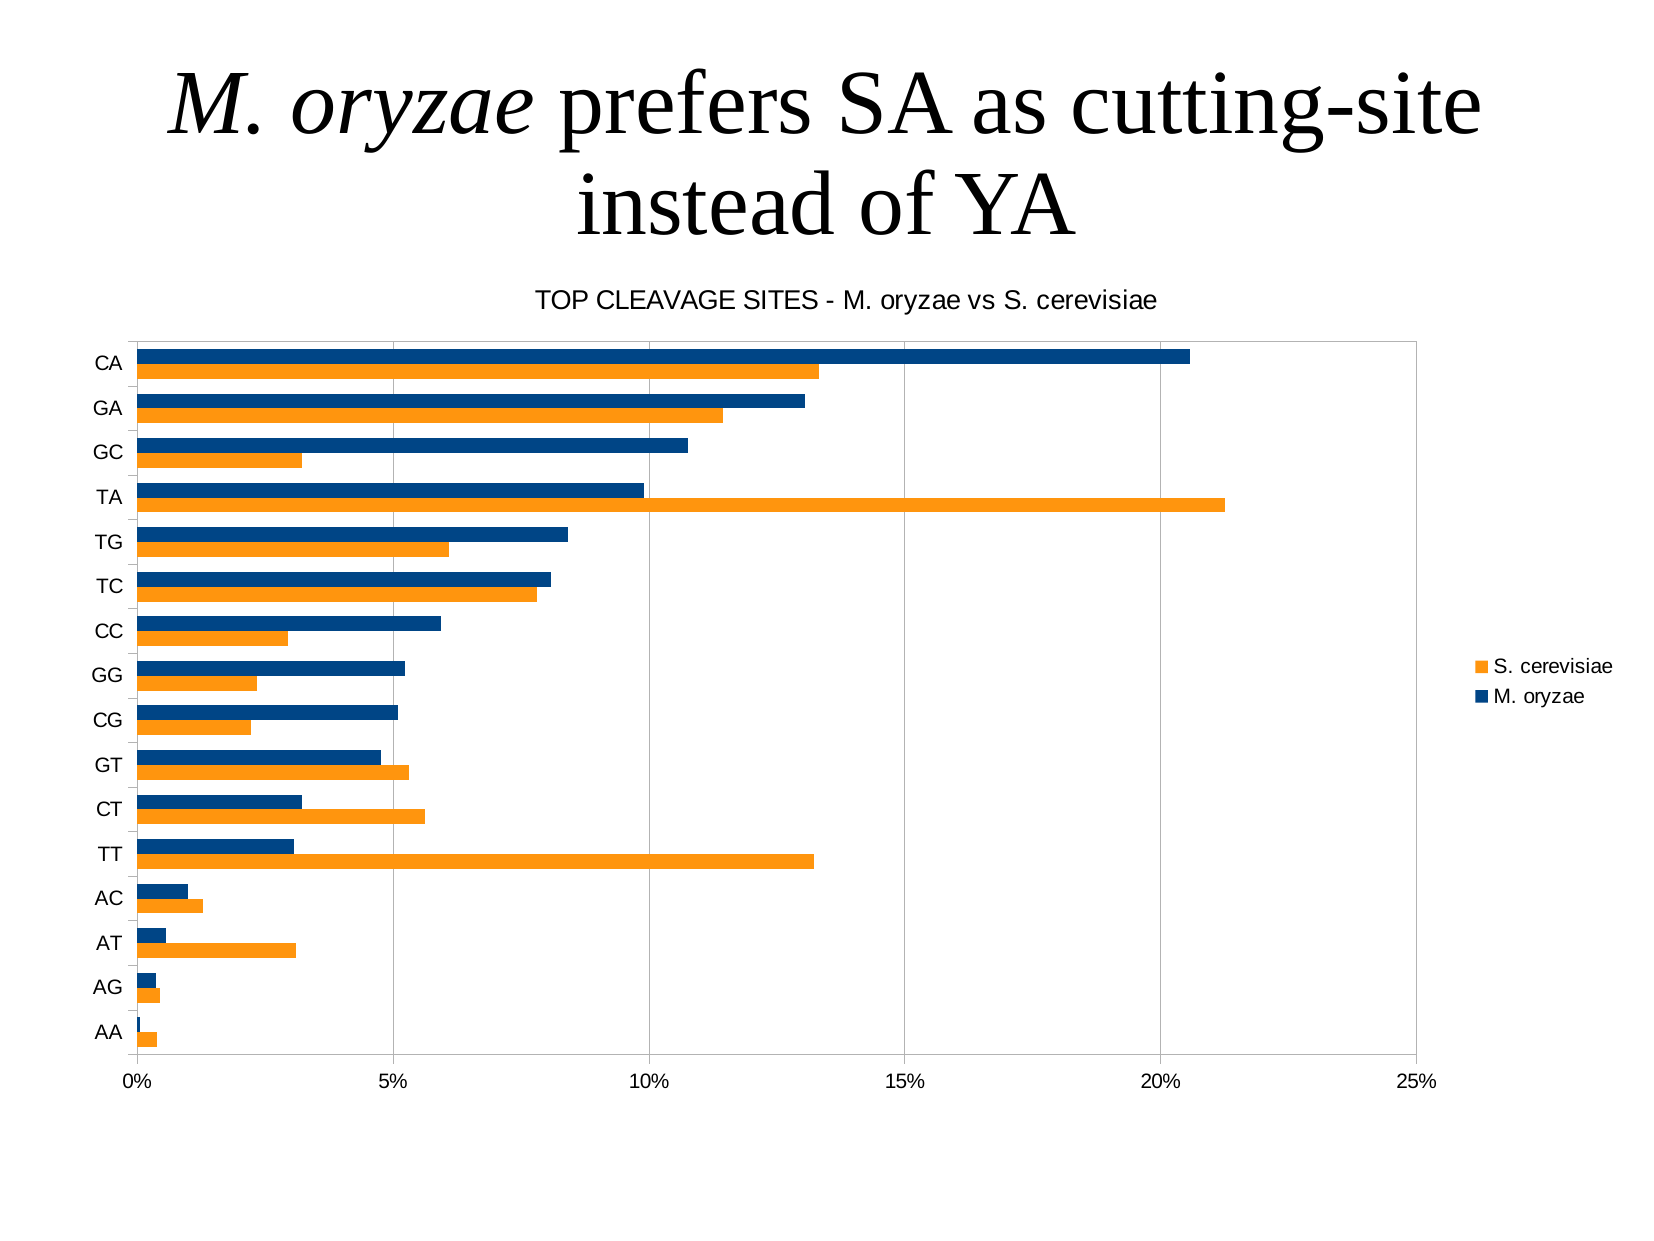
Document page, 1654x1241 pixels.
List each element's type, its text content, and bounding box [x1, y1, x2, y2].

chart [60, 253, 1632, 1111]
title M. oryzae prefers SA as cutting-site instead of YA [82, 49, 1571, 253]
